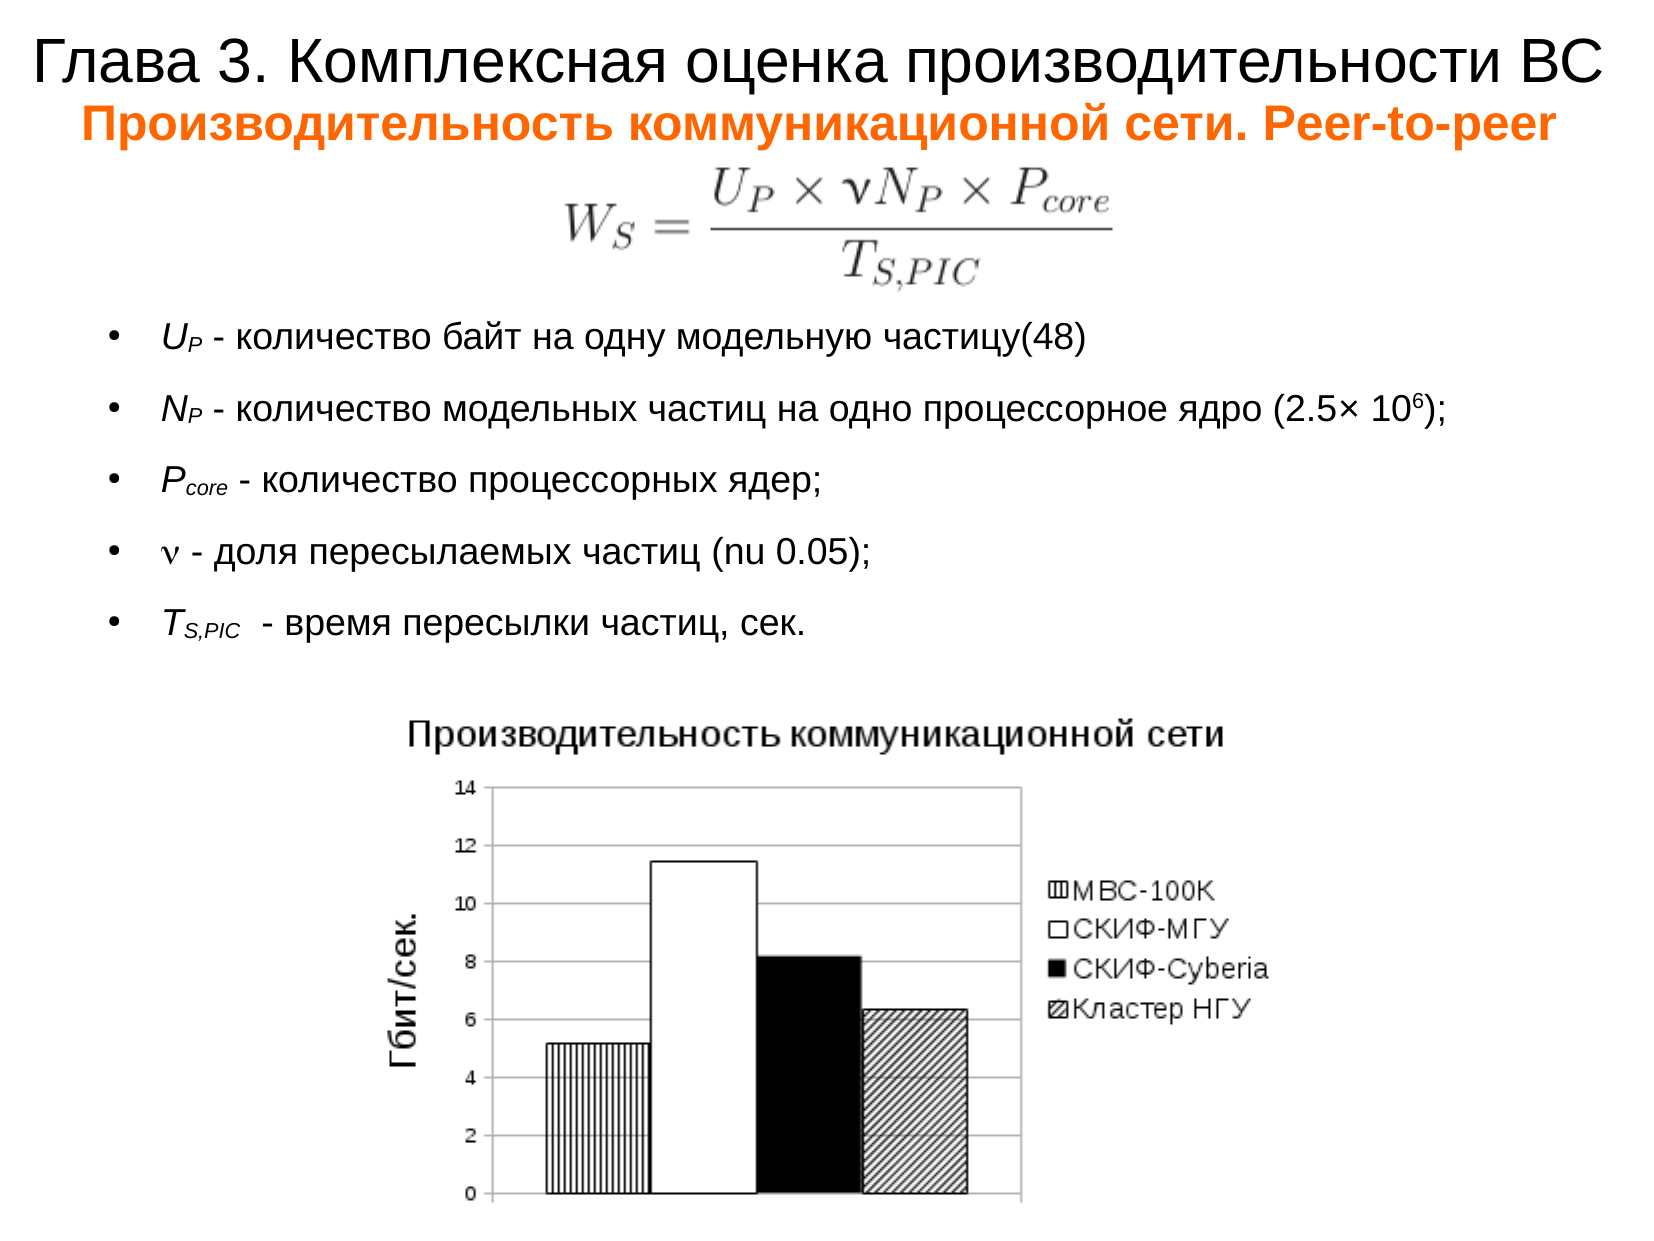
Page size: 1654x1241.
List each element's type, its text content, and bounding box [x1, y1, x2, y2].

title Глава 3. Комплексная оценка производительности ВС Производительность коммуникационной сети. Peer-to-peer [0, 0, 1654, 193]
picture [465, 193, 1161, 319]
list UP - количество байт на одну модельную частицу(48) NP - количество модельных частиц на одно процессорное ядро (2.5× 106); Pcore - количество процессорных ядер; n - доля пересылаемых частиц (nu 0.05); TS,PIC - время пересылки частиц, сек. [90, 315, 1579, 1036]
picture [344, 683, 1291, 1216]
